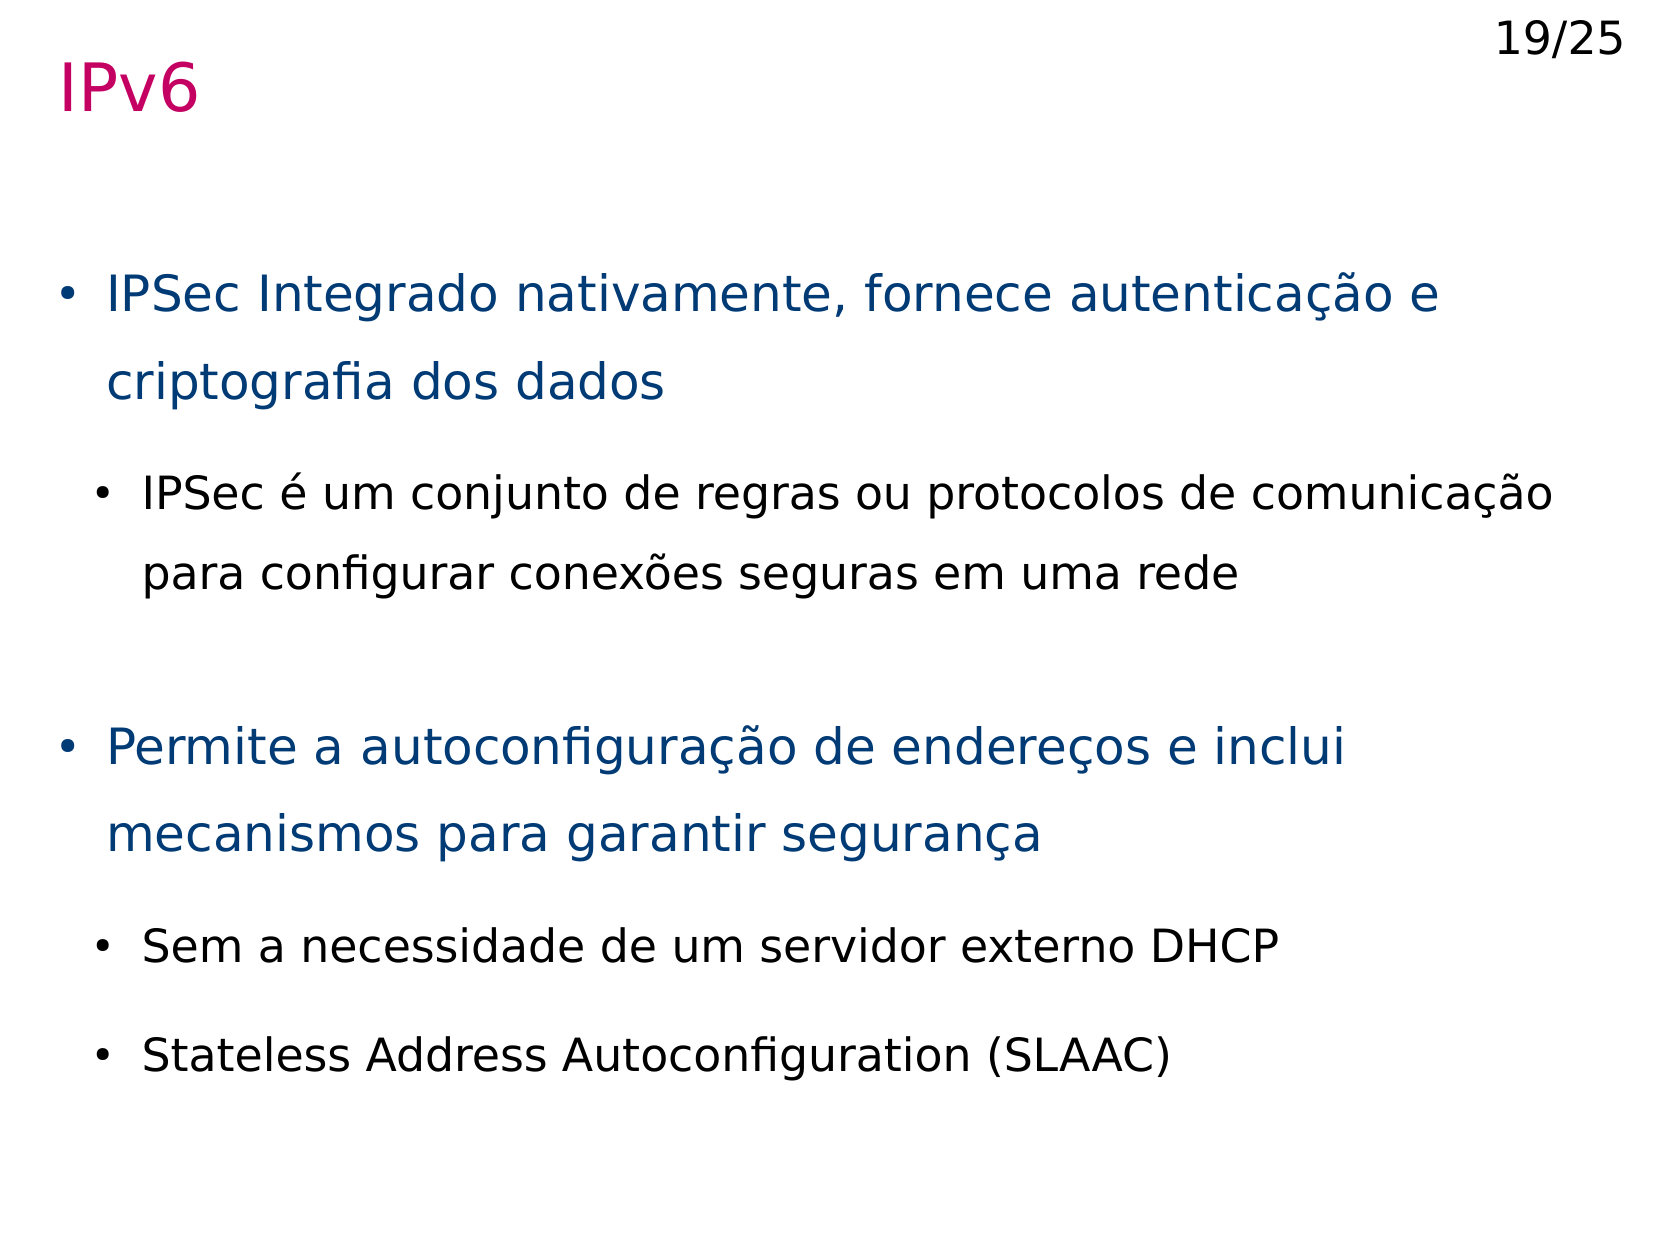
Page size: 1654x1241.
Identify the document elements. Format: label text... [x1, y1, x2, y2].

list IPSec Integrado nativamente, fornece autenticação e criptografia dos dados IPSec é um conjunto de regras ou protocolos de comunicação para configurar conexões seguras em uma rede Permite a autoconfiguração de endereços e inclui mecanismos para garantir segurança Sem a necessidade de um servidor externo DHCP Stateless Address Autoconfiguration (SLAAC) [59, 236, 1625, 1211]
title IPv6 [59, 29, 1625, 148]
